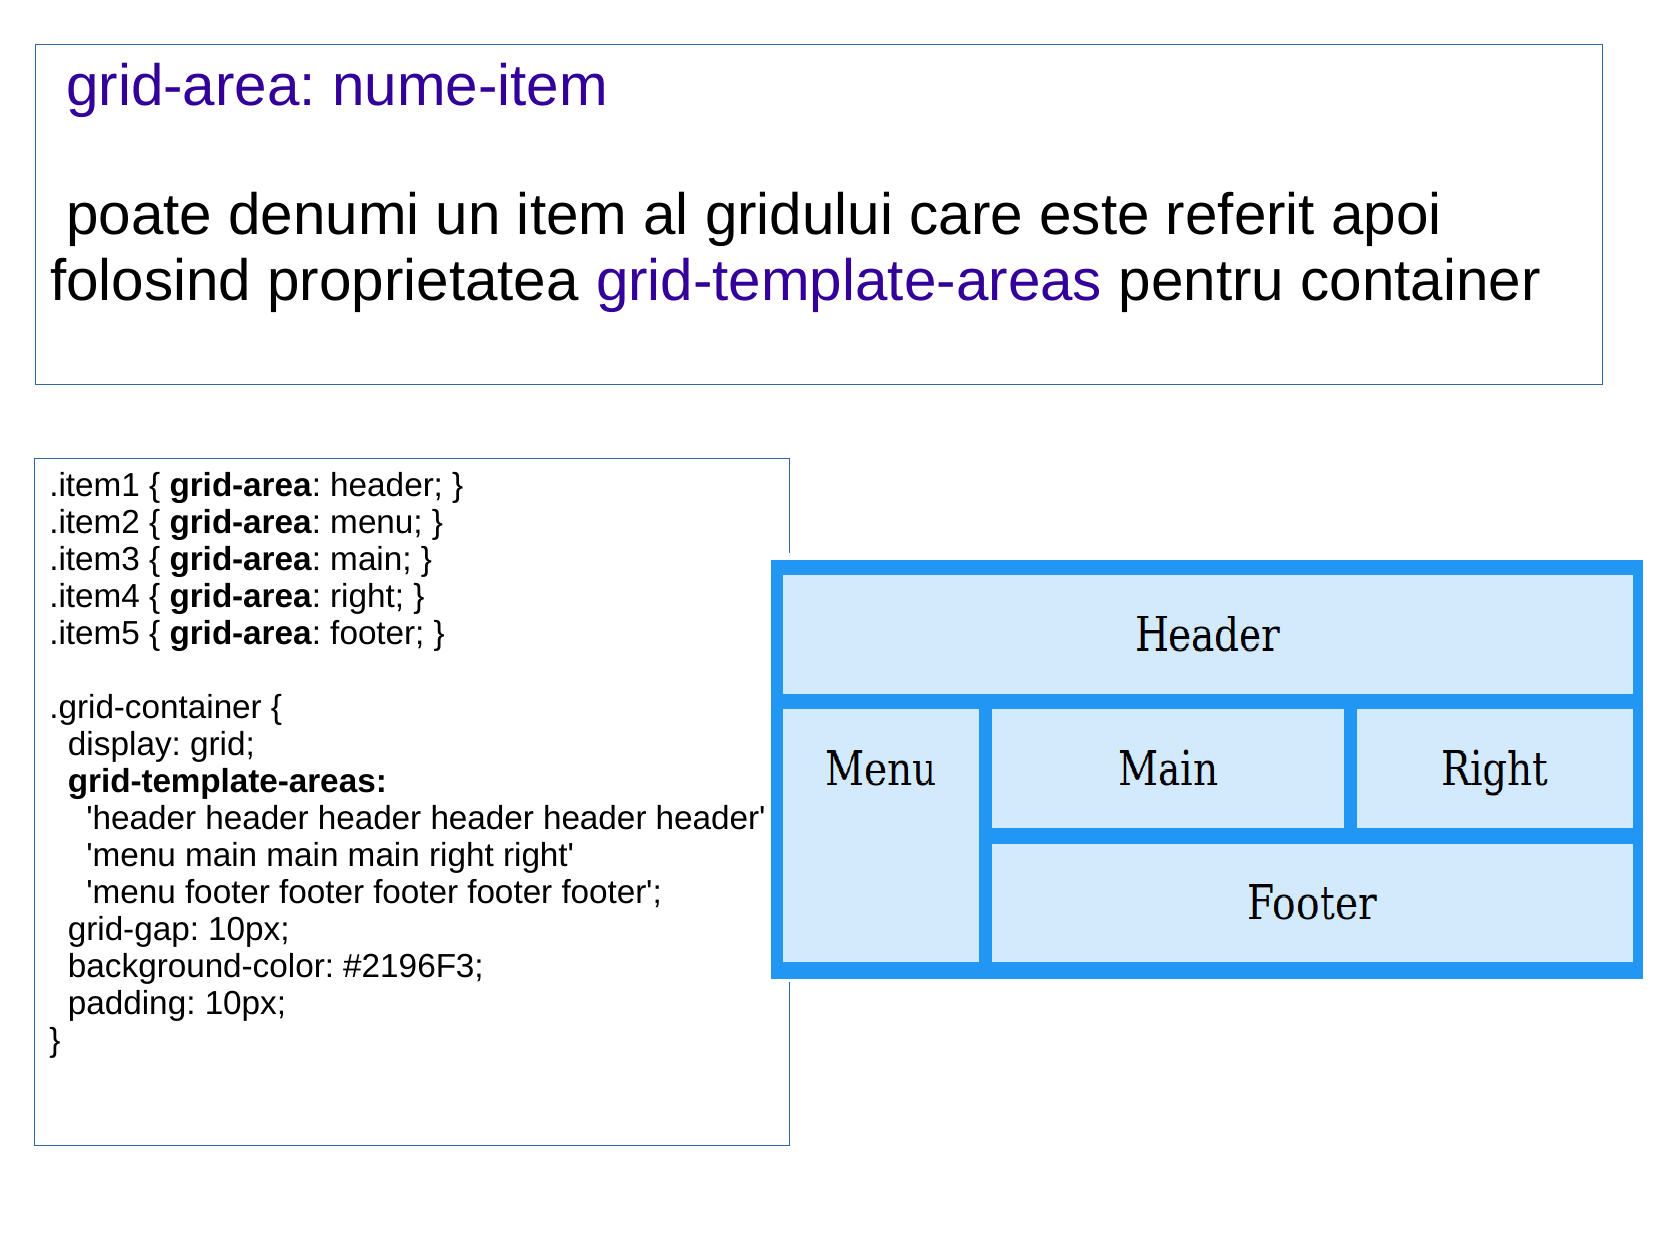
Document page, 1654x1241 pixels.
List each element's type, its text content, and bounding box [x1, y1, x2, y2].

text_box .item1 { grid-area: header; } .item2 { grid-area: menu; } .item3 { grid-area: main; } .item4 { grid-area: right; } .item5 { grid-area: footer; } .grid-container { display: grid; grid-template-areas: 'header header header header header header' 'menu main main main right right' 'menu footer footer footer footer footer'; grid-gap: 10px; background-color: #2196F3; padding: 10px; } [34, 458, 790, 1146]
text_box grid-area: nume-item poate denumi un item al gridului care este referit apoi folosind proprietatea grid-template-areas pentru container [35, 44, 1603, 385]
picture [771, 553, 1643, 982]
